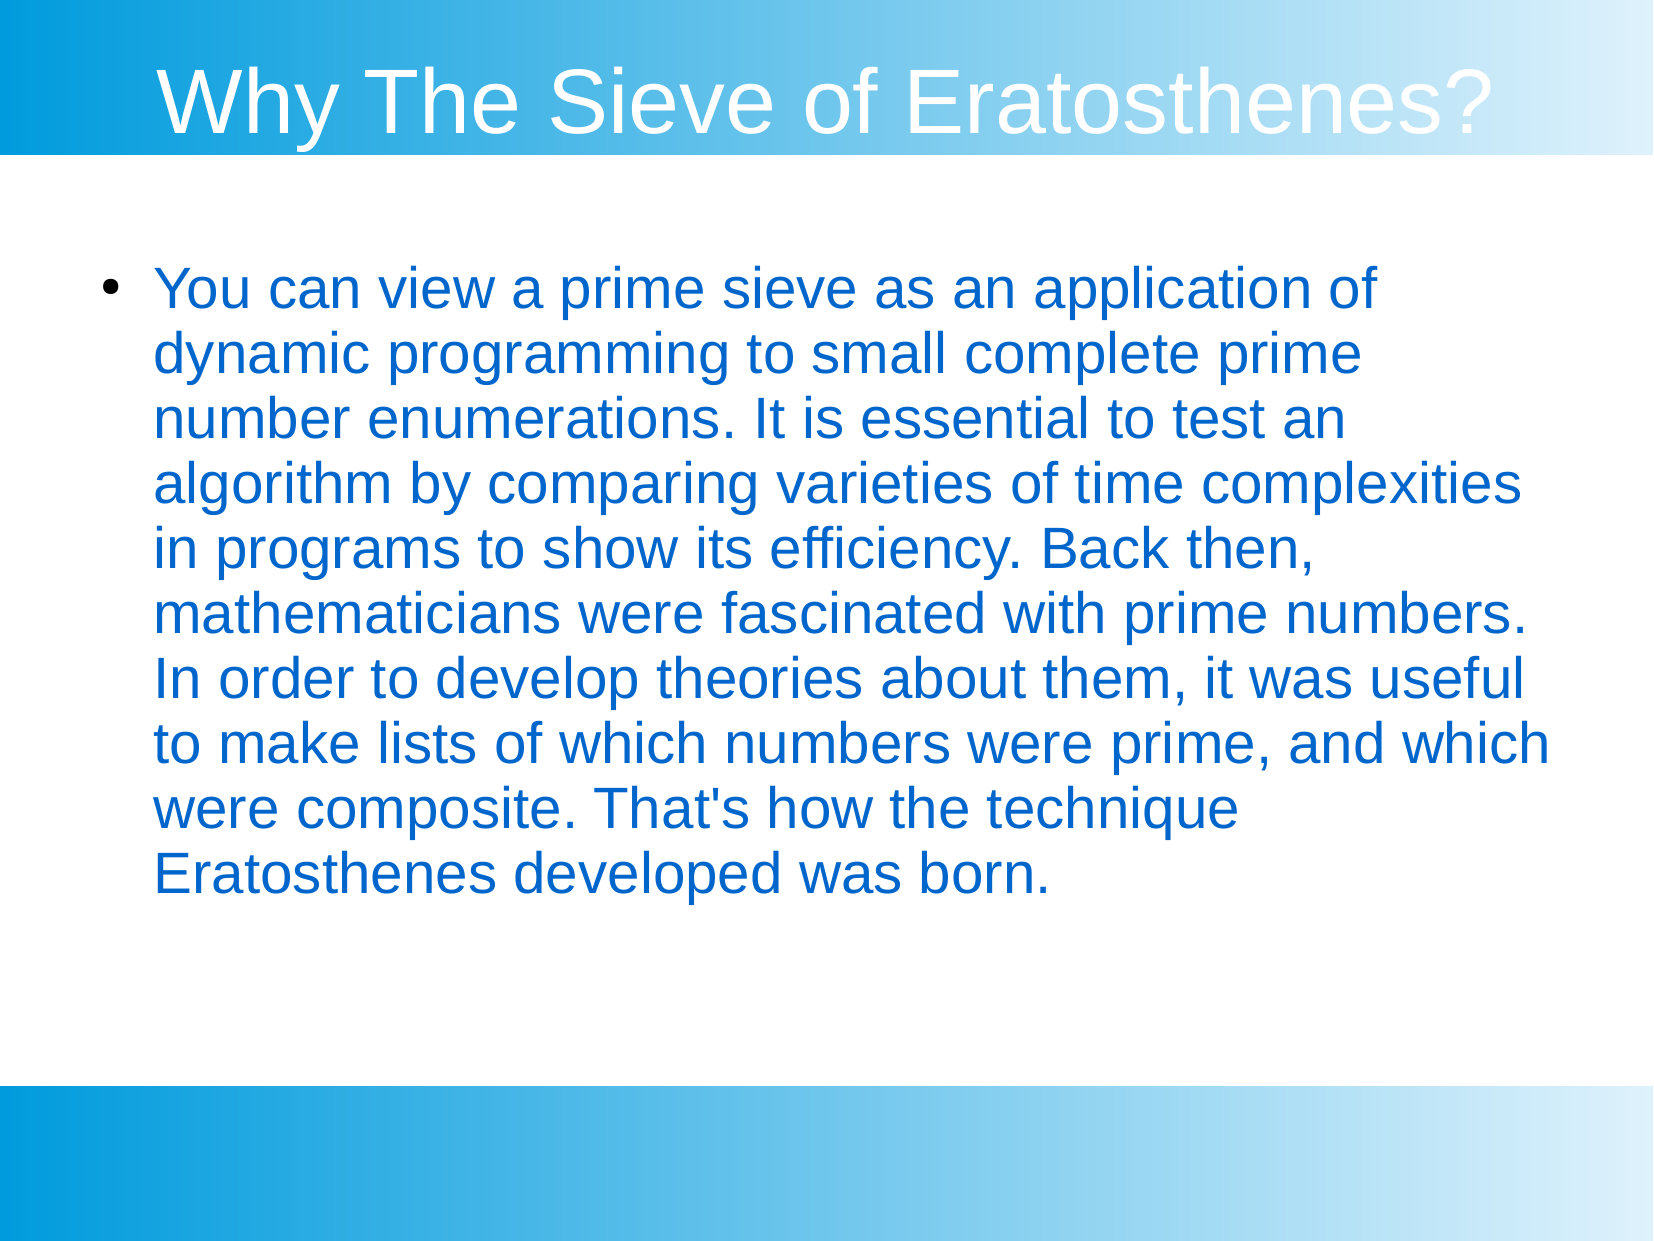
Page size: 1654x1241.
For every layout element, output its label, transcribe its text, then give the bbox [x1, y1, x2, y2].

title Why The Sieve of Eratosthenes? [82, 49, 1571, 155]
list You can view a prime sieve as an application of dynamic programming to small complete prime number enumerations. It is essential to test an algorithm by comparing varieties of time complexities in programs to show its efficiency. Back then, mathematicians were fascinated with prime numbers. In order to develop theories about them, it was useful to make lists of which numbers were prime, and which were composite. That's how the technique Eratosthenes developed was born. [82, 255, 1571, 1036]
